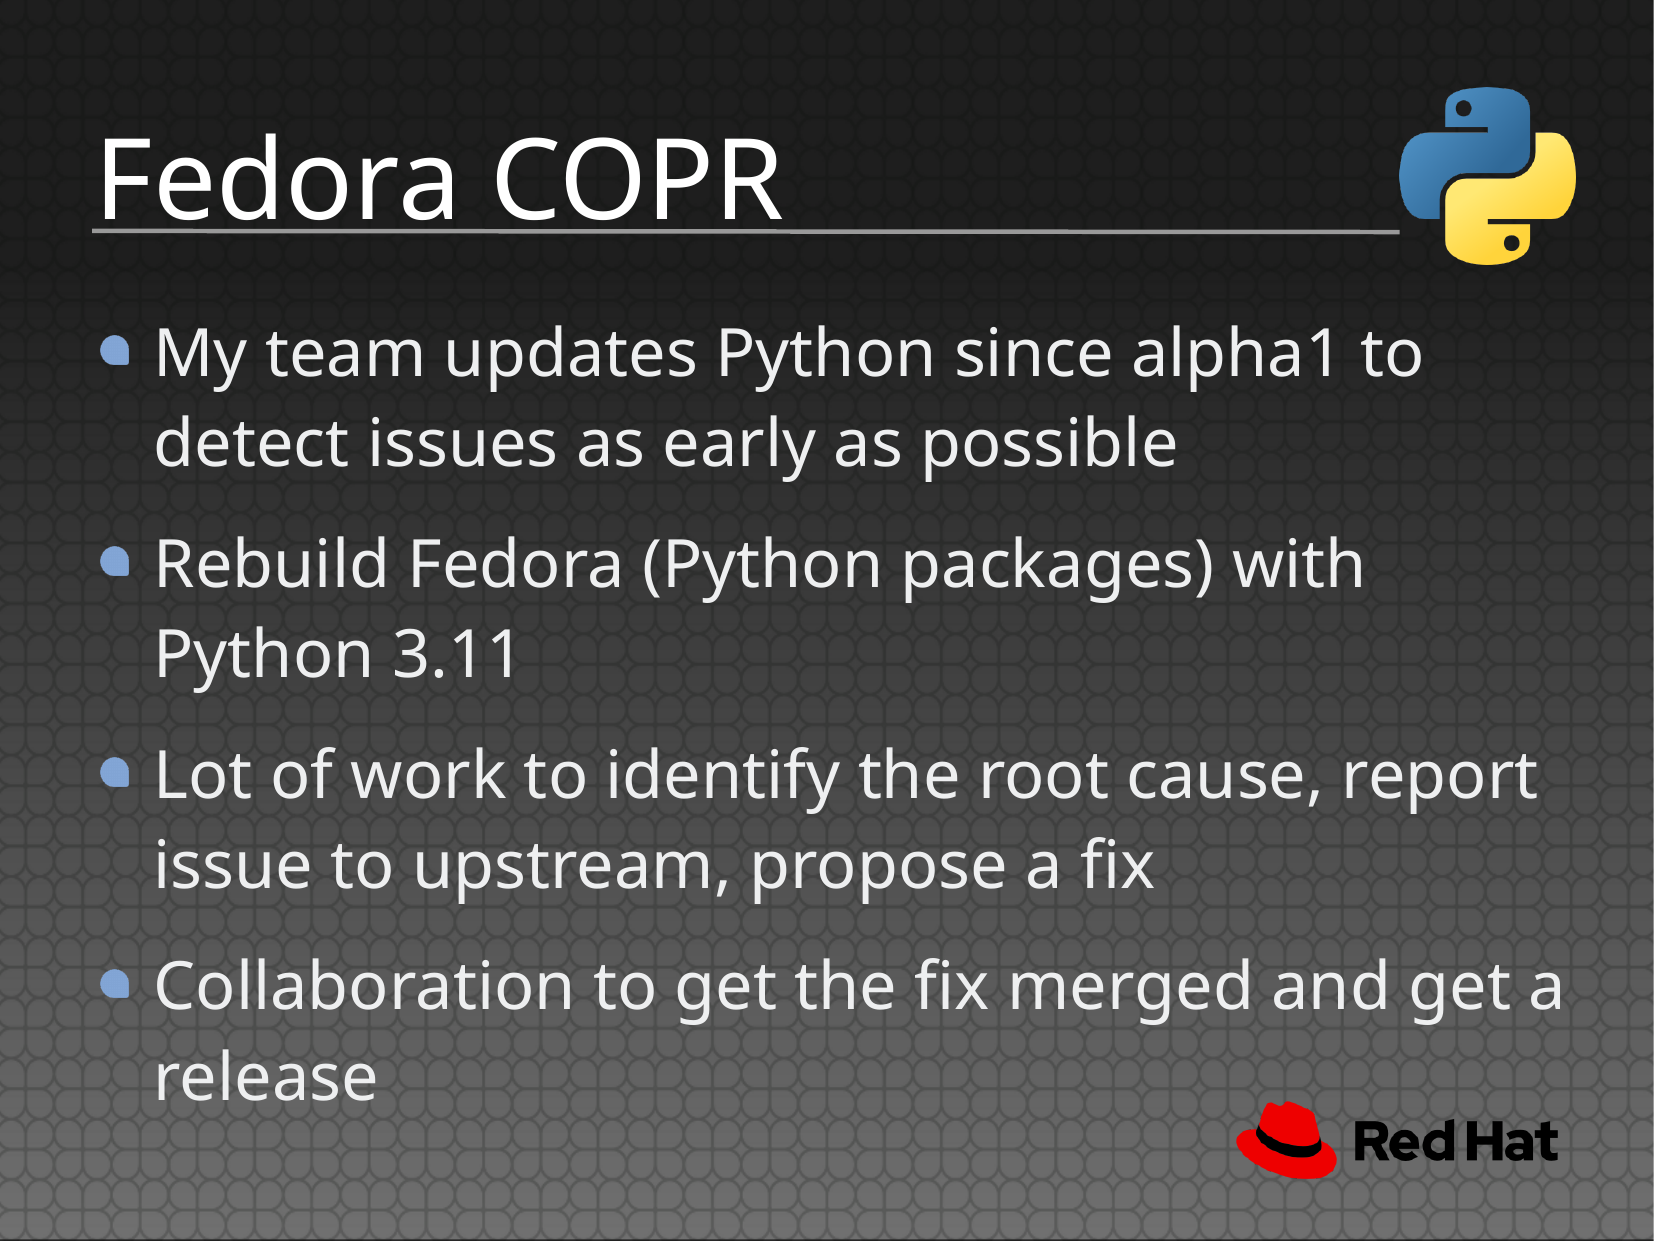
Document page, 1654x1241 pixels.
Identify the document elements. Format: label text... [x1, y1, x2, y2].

title Fedora COPR [94, 100, 1426, 251]
picture [0, 0, 1654, 1241]
list My team updates Python since alpha1 to detect issues as early as possible Rebuild Fedora (Python packages) with Python 3.11 Lot of work to identify the root cause, report issue to upstream, propose a fix Collaboration to get the fix merged and get a release [82, 304, 1571, 1045]
